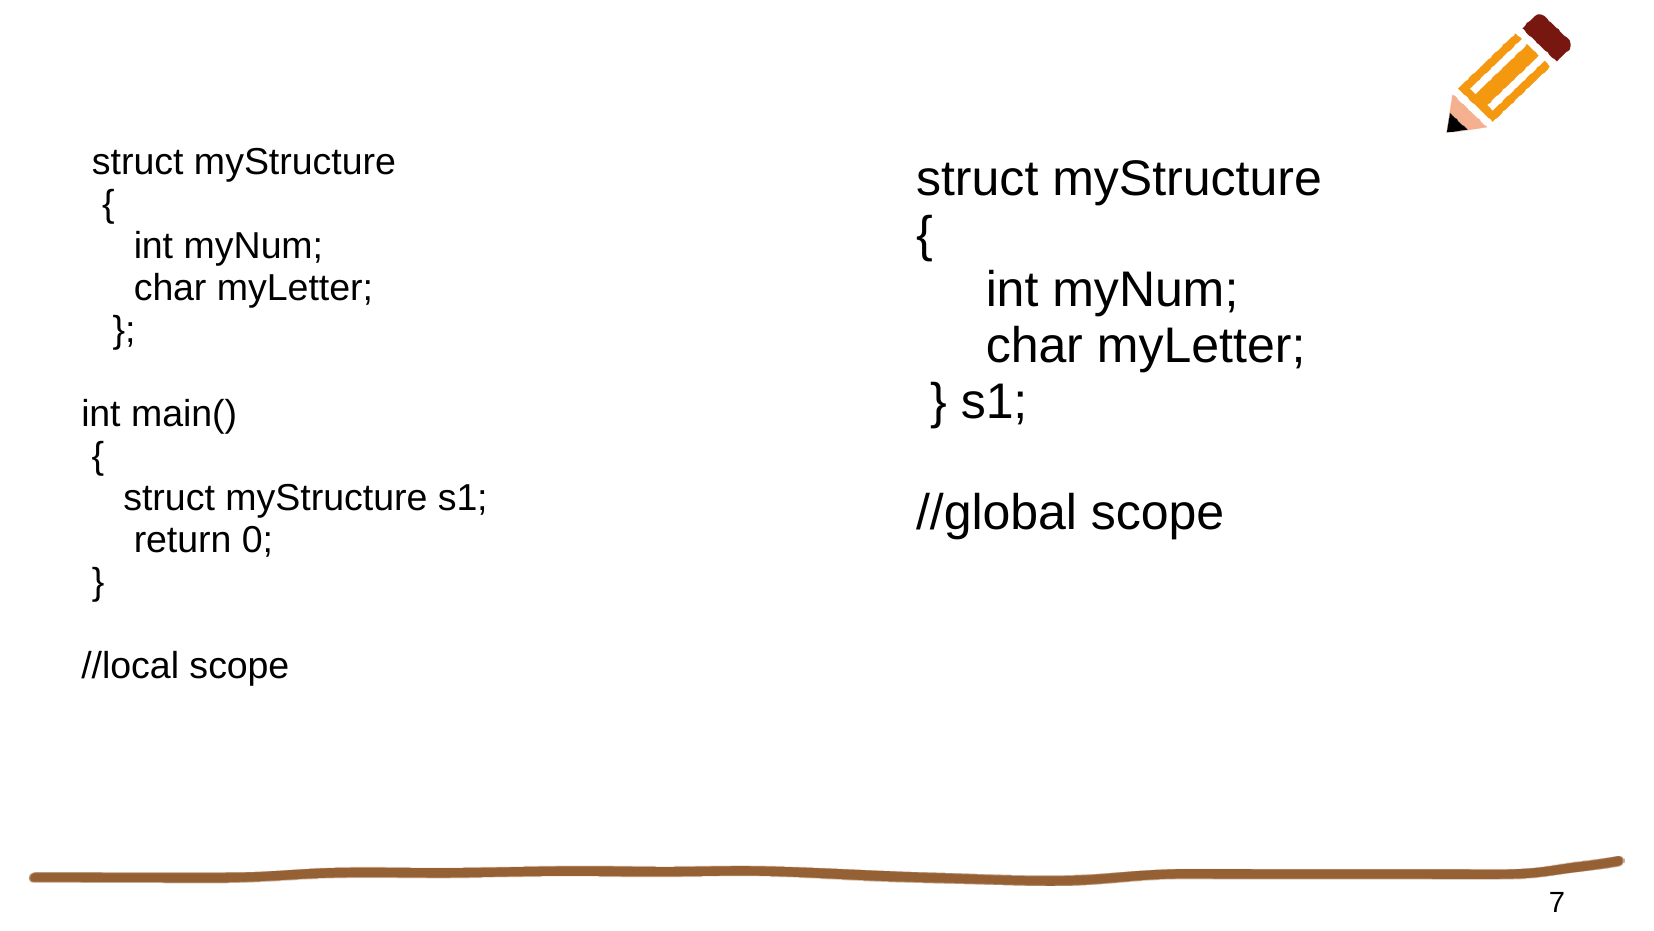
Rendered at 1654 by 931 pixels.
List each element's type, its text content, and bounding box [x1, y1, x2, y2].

picture [29, 856, 1625, 886]
text_box struct myStructure { int myNum; char myLetter; }; int main() { struct myStructure s1; return 0; } //local scope [66, 132, 788, 826]
picture [1446, 14, 1571, 133]
list struct myStructure { int myNum; char myLetter; } s1; //global scope [845, 150, 1566, 857]
